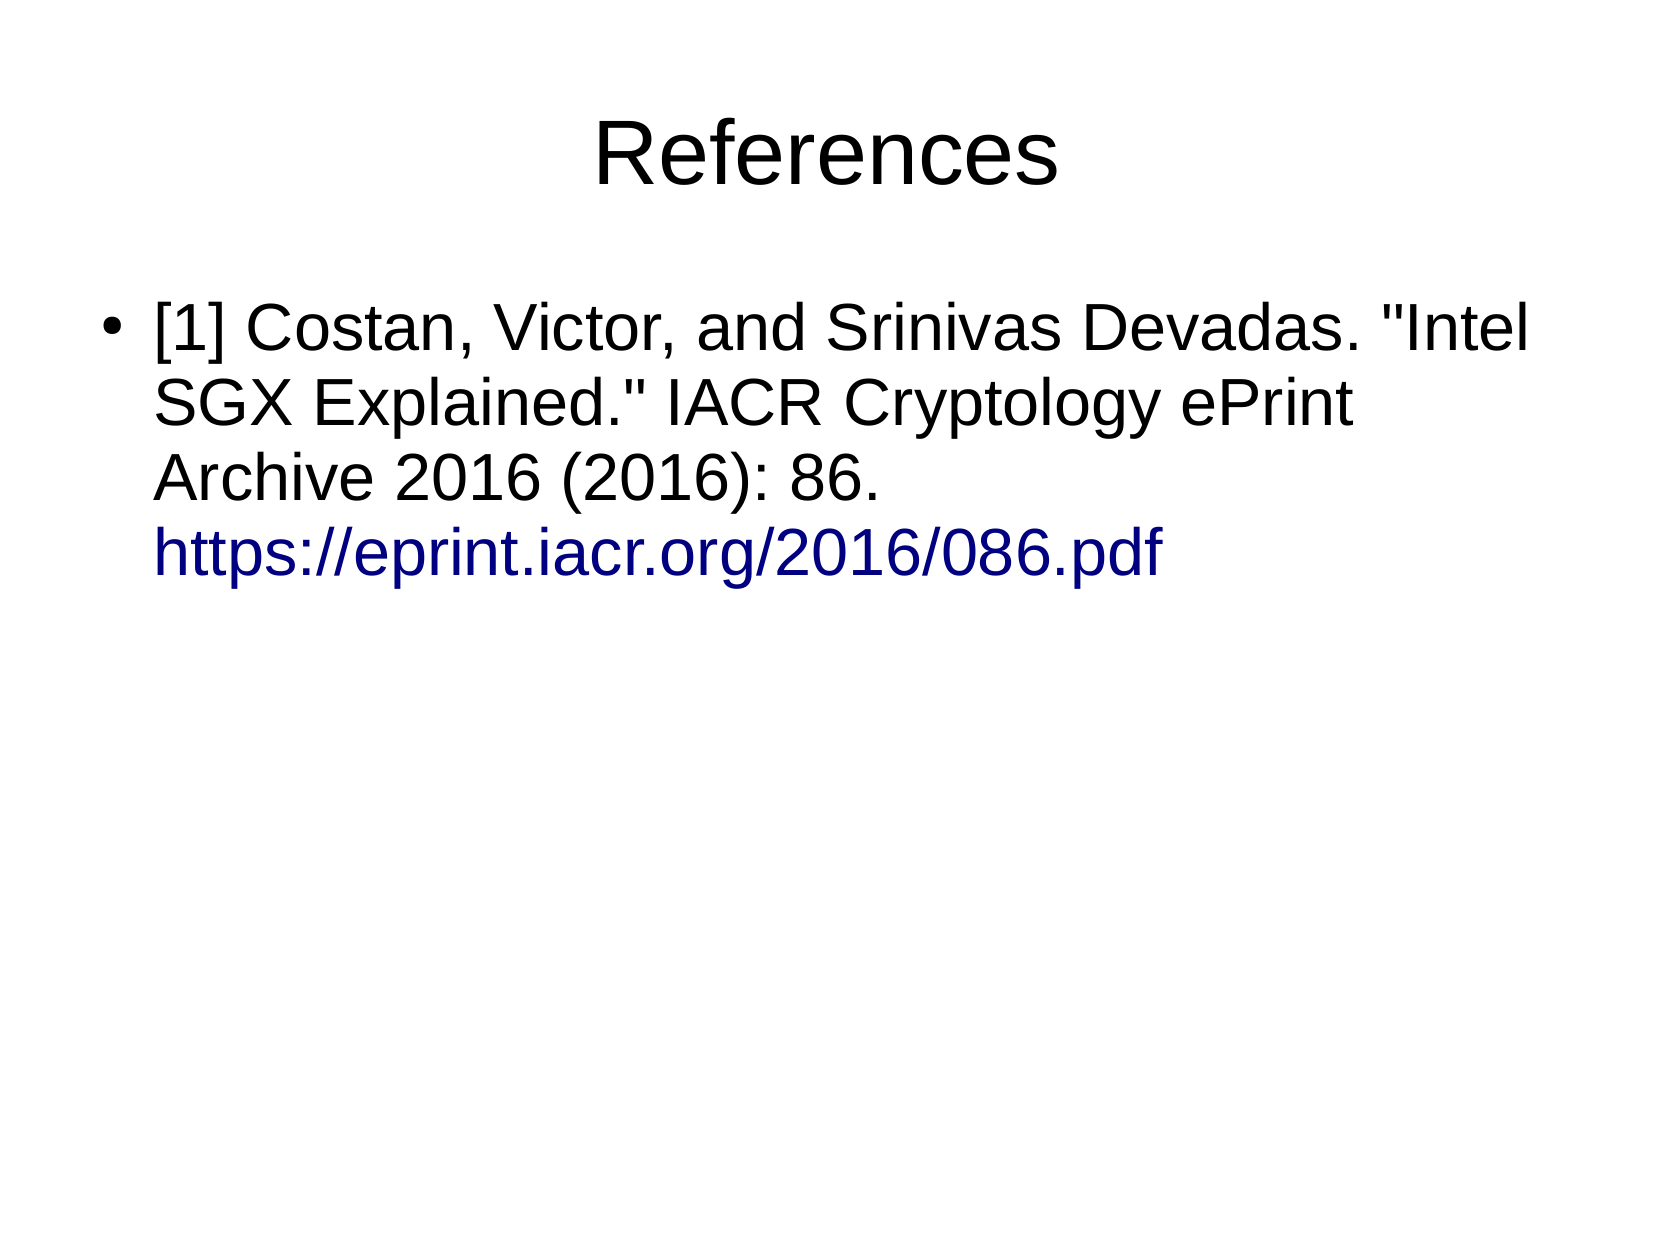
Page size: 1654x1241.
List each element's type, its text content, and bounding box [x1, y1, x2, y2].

title References [82, 49, 1571, 257]
list [1] Costan, Victor, and Srinivas Devadas. "Intel SGX Explained." IACR Cryptology ePrint Archive 2016 (2016): 86. https://eprint.iacr.org/2016/086.pdf [82, 290, 1571, 1010]
